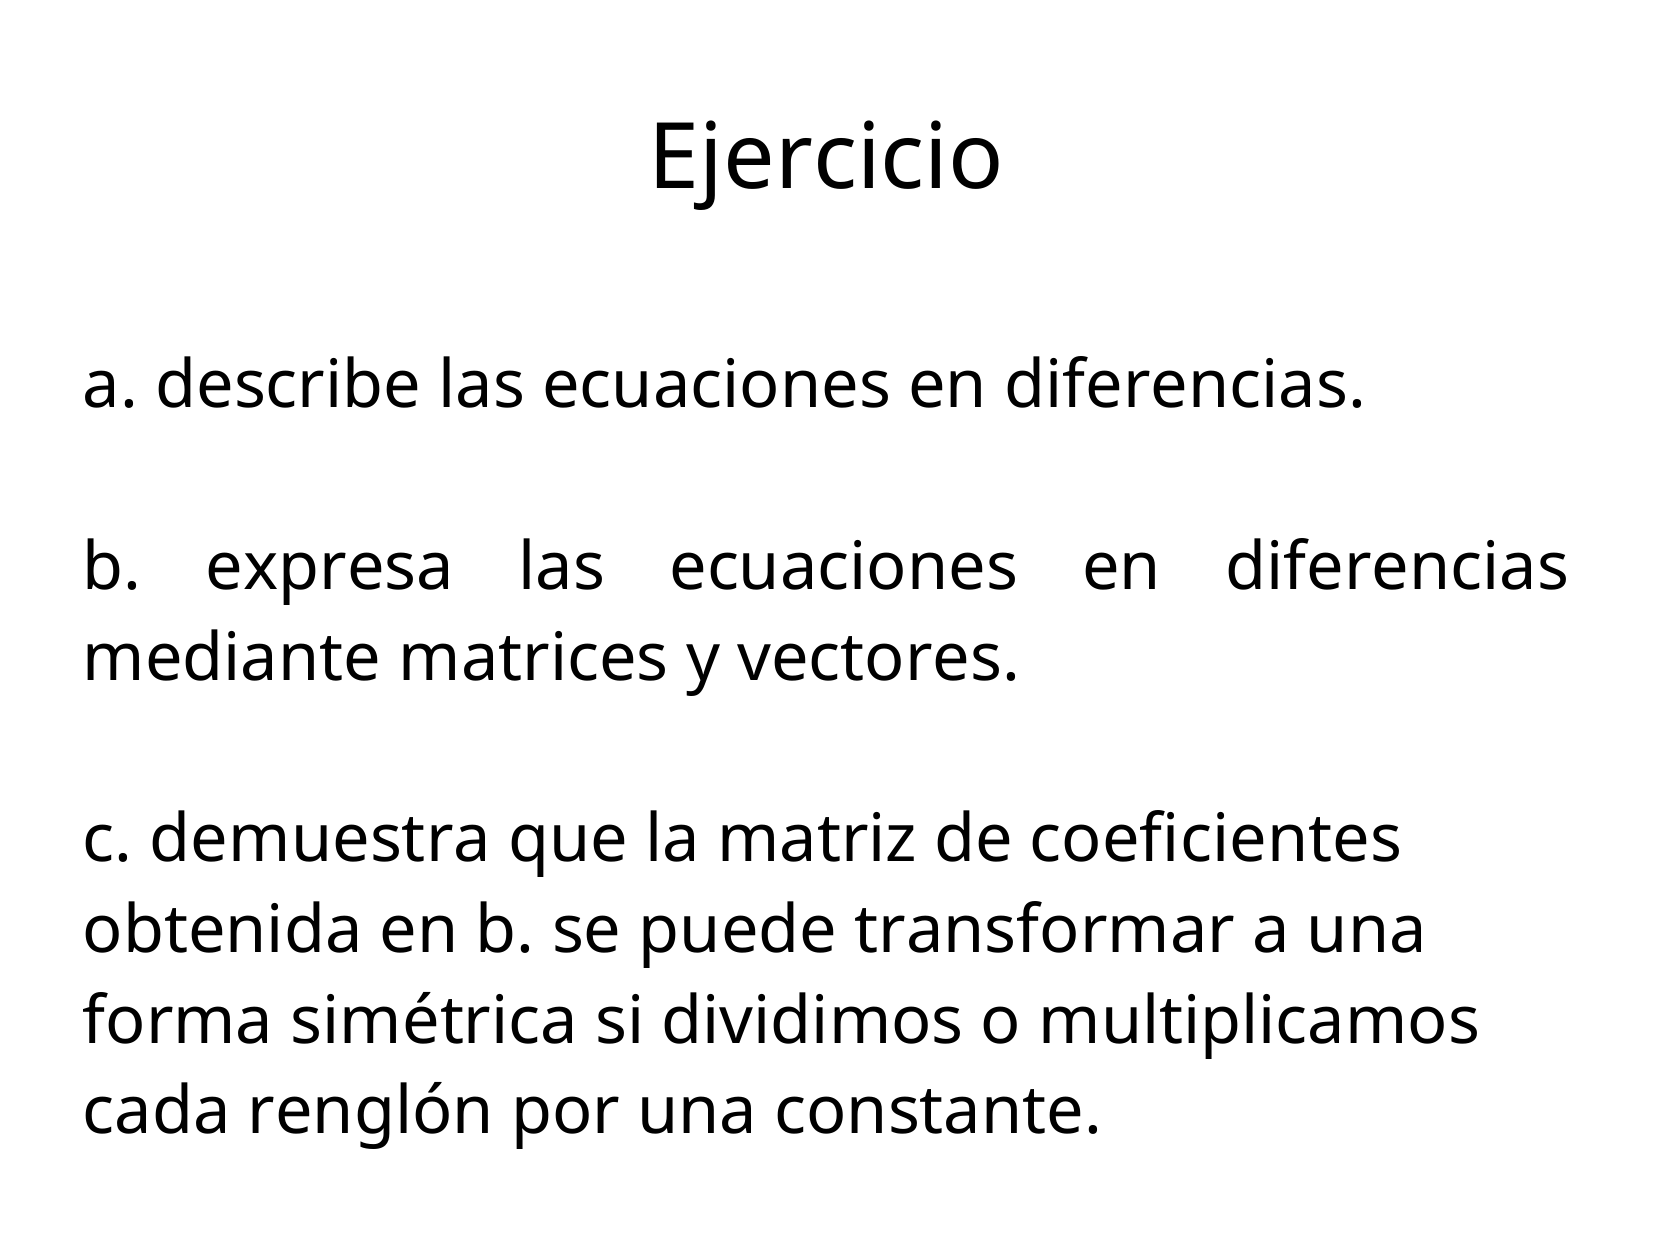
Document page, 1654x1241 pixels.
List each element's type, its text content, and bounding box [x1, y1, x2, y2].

subtitle a. describe las ecuaciones en diferencias. b. expresa las ecuaciones en diferencias mediante matrices y vectores. c. demuestra que la matriz de coeficientes obtenida en b. se puede transformar a una forma simétrica si dividimos o multiplicamos cada renglón por una constante. [82, 271, 1571, 1128]
title Ejercicio [82, 56, 1571, 250]
